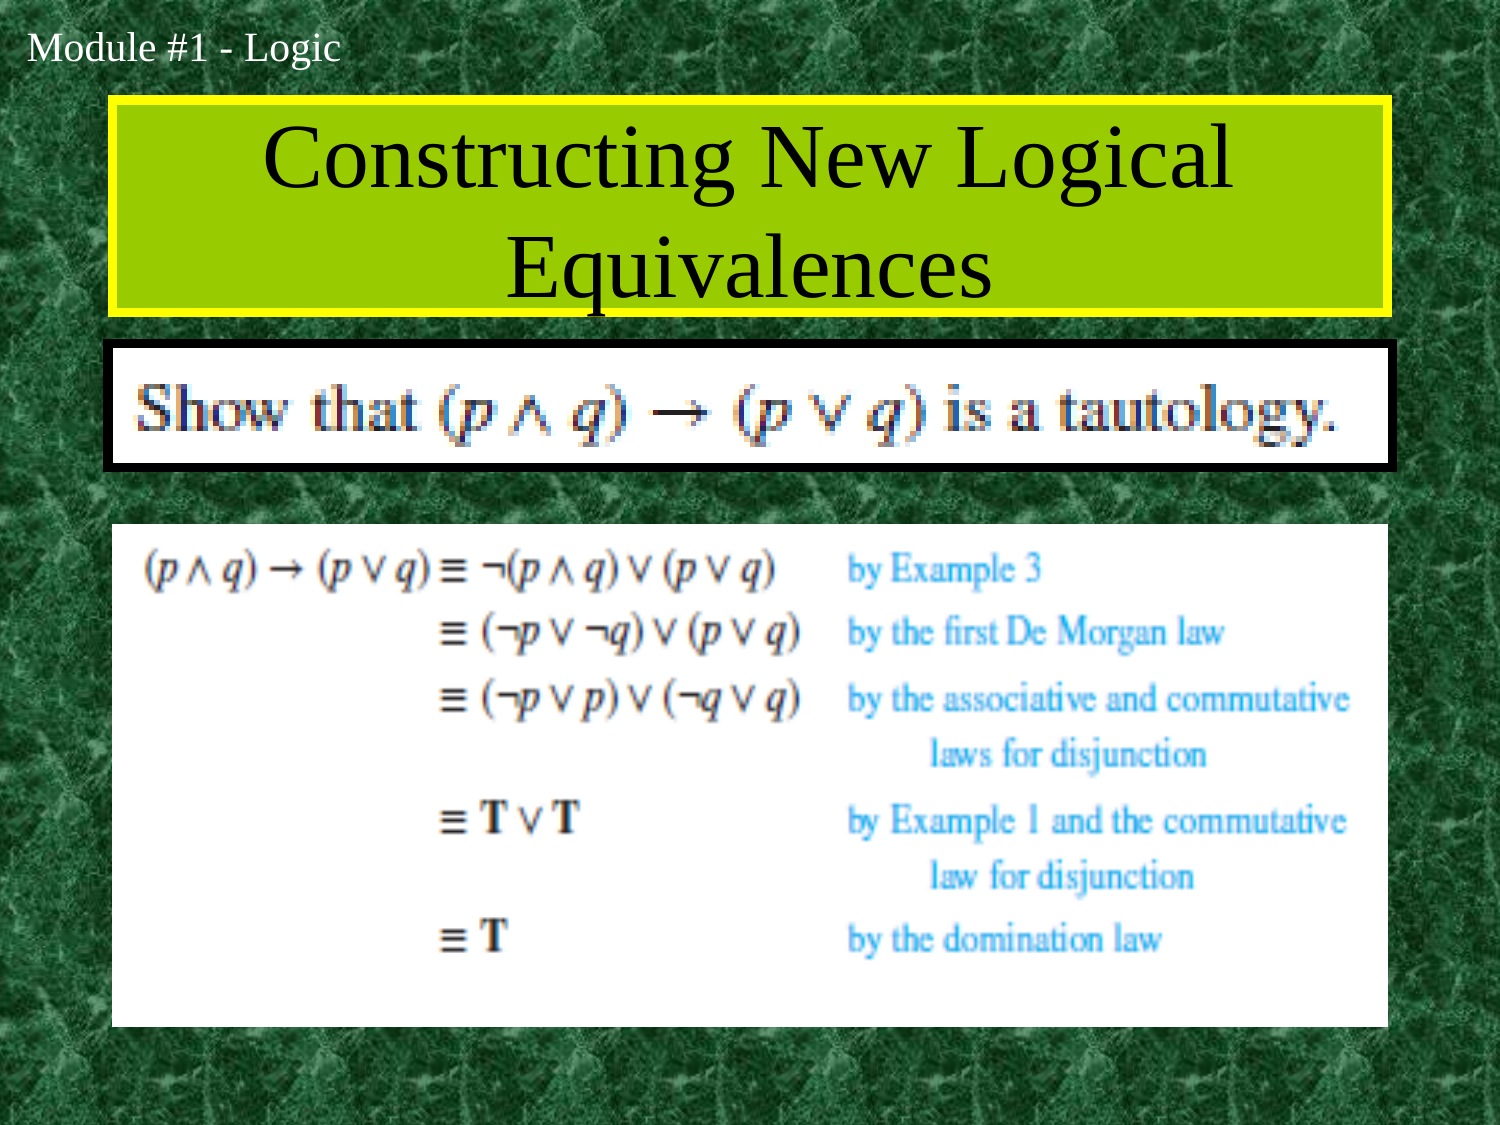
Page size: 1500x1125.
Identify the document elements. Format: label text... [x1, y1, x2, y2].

title Constructing New Logical Equivalences [112, 99, 1388, 313]
picture [0, 0, 1500, 1125]
